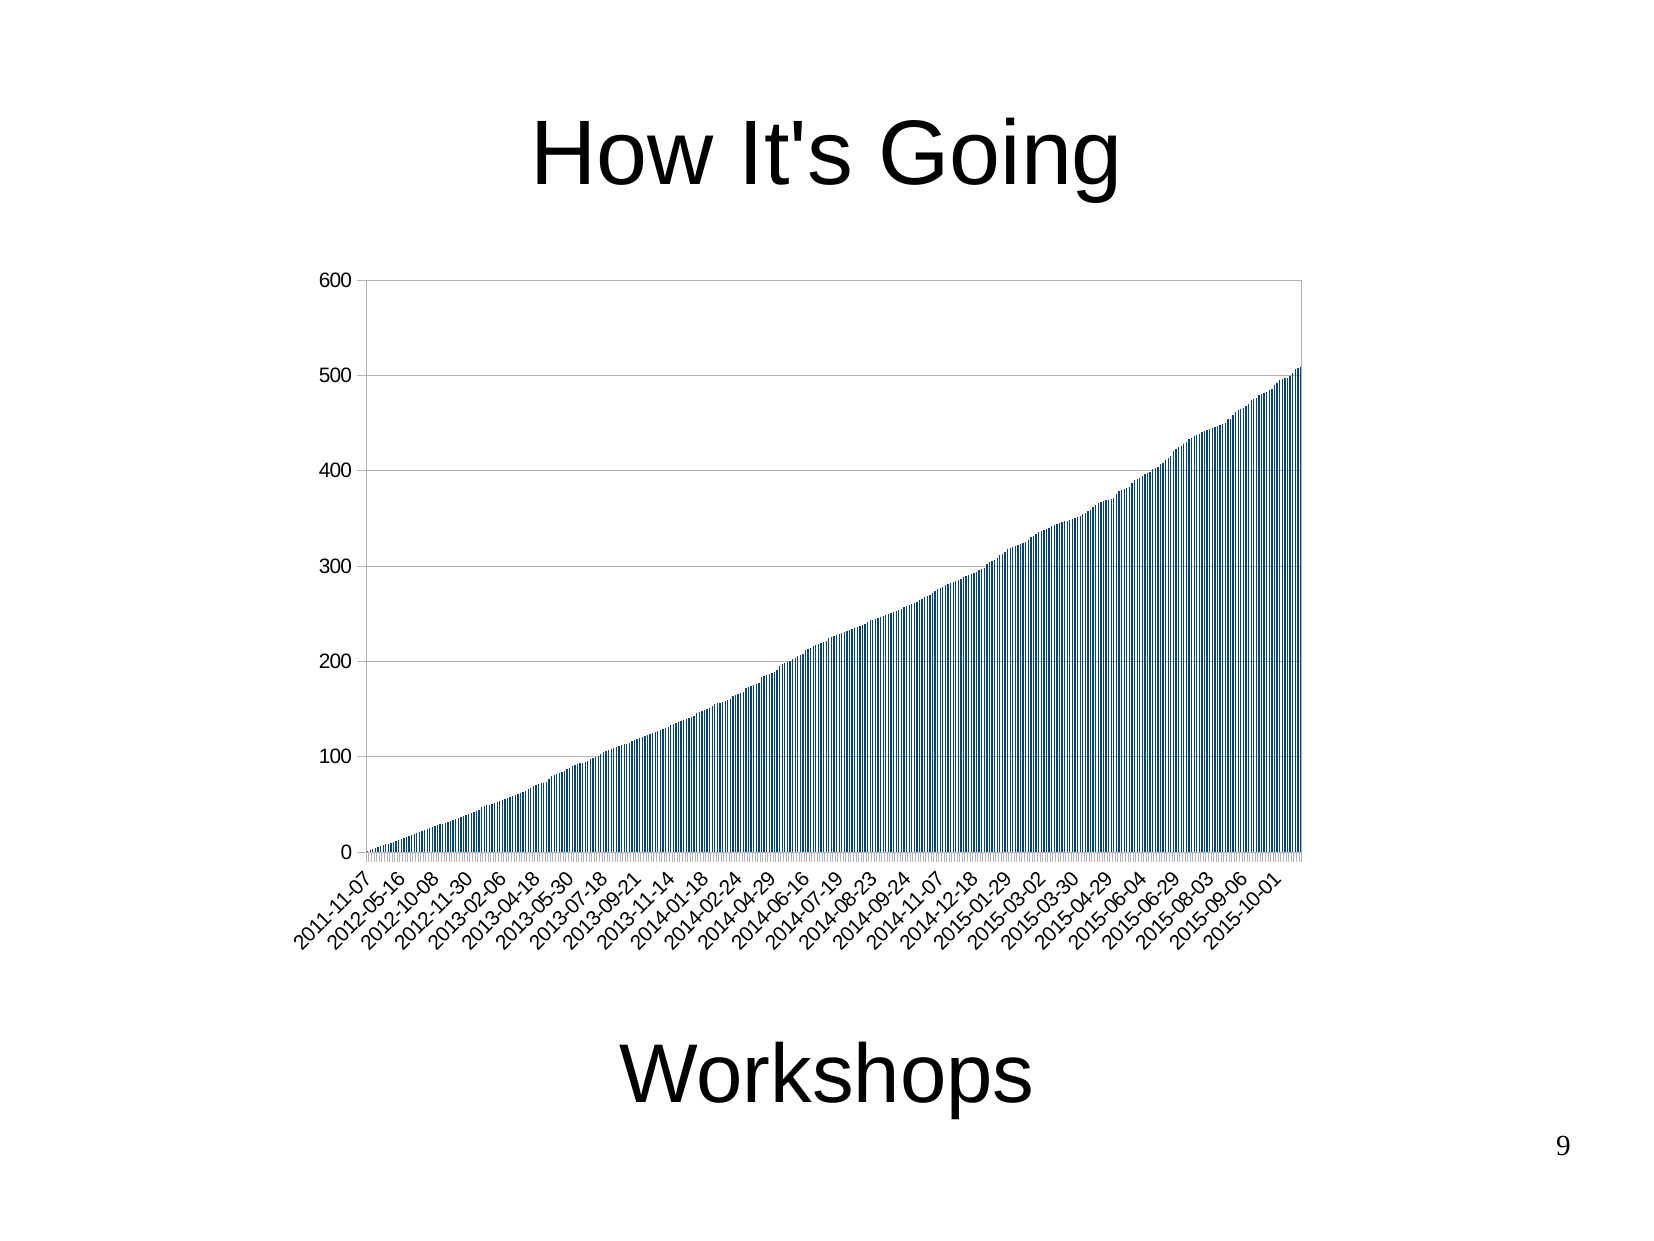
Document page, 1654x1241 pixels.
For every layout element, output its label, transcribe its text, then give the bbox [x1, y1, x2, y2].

title How It's Going [82, 49, 1571, 257]
title Workshops [82, 970, 1571, 1178]
chart [267, 254, 1323, 969]
